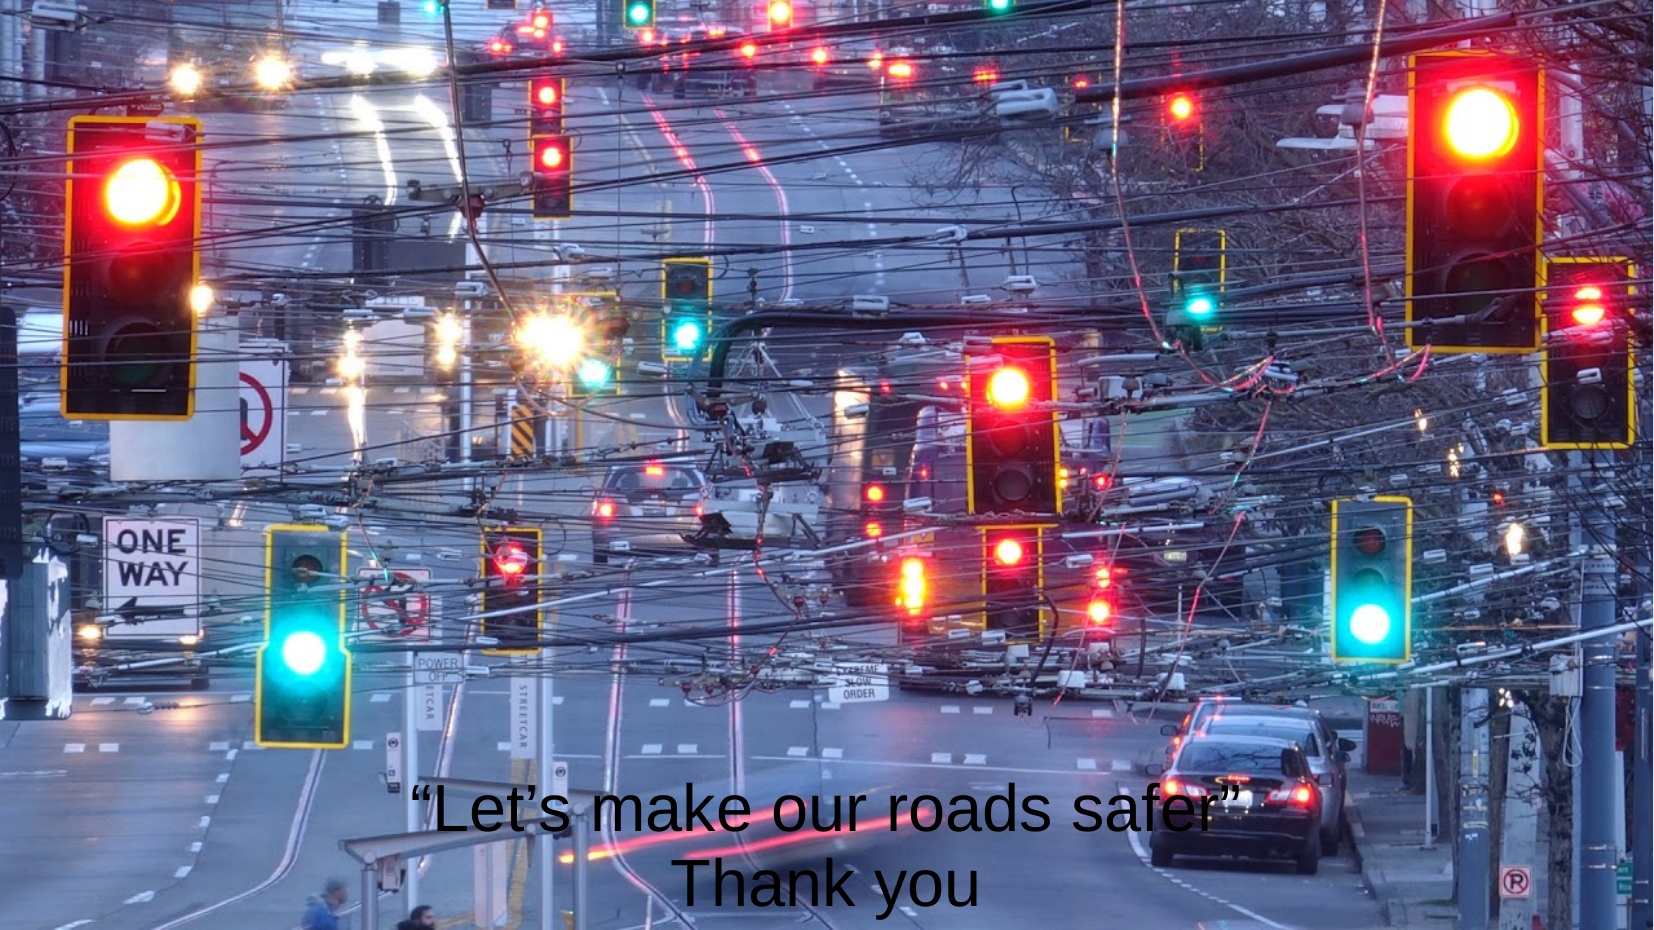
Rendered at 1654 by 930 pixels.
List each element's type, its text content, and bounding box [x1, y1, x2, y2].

picture [0, 0, 1654, 930]
subtitle “Let’s make our roads safer” Thank you [82, 0, 1571, 921]
